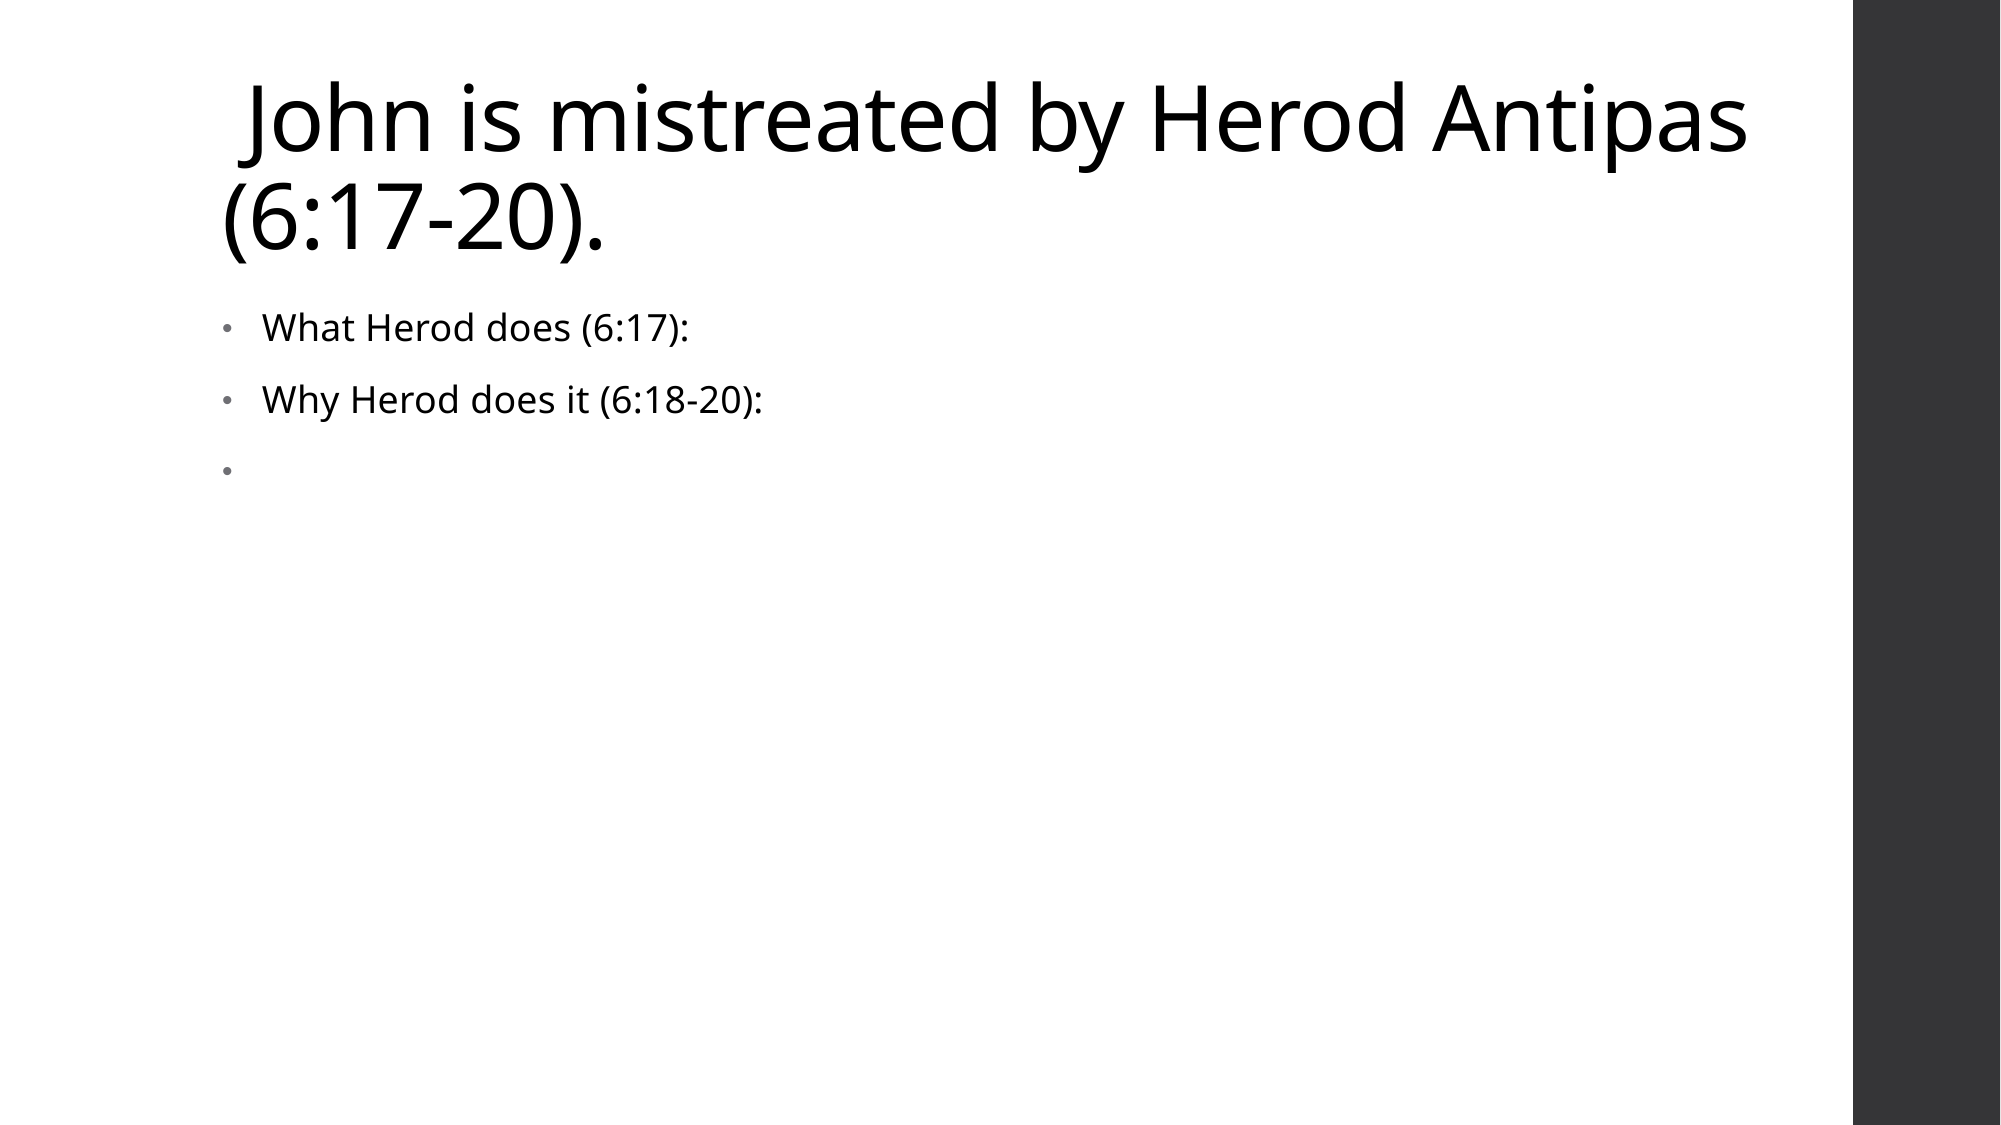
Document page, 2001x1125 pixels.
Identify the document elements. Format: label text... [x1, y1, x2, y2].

title John is mistreated by Herod Antipas (6:17-20). [206, 60, 1797, 278]
list What Herod does (6:17): Why Herod does it (6:18-20): [206, 299, 1617, 1014]
